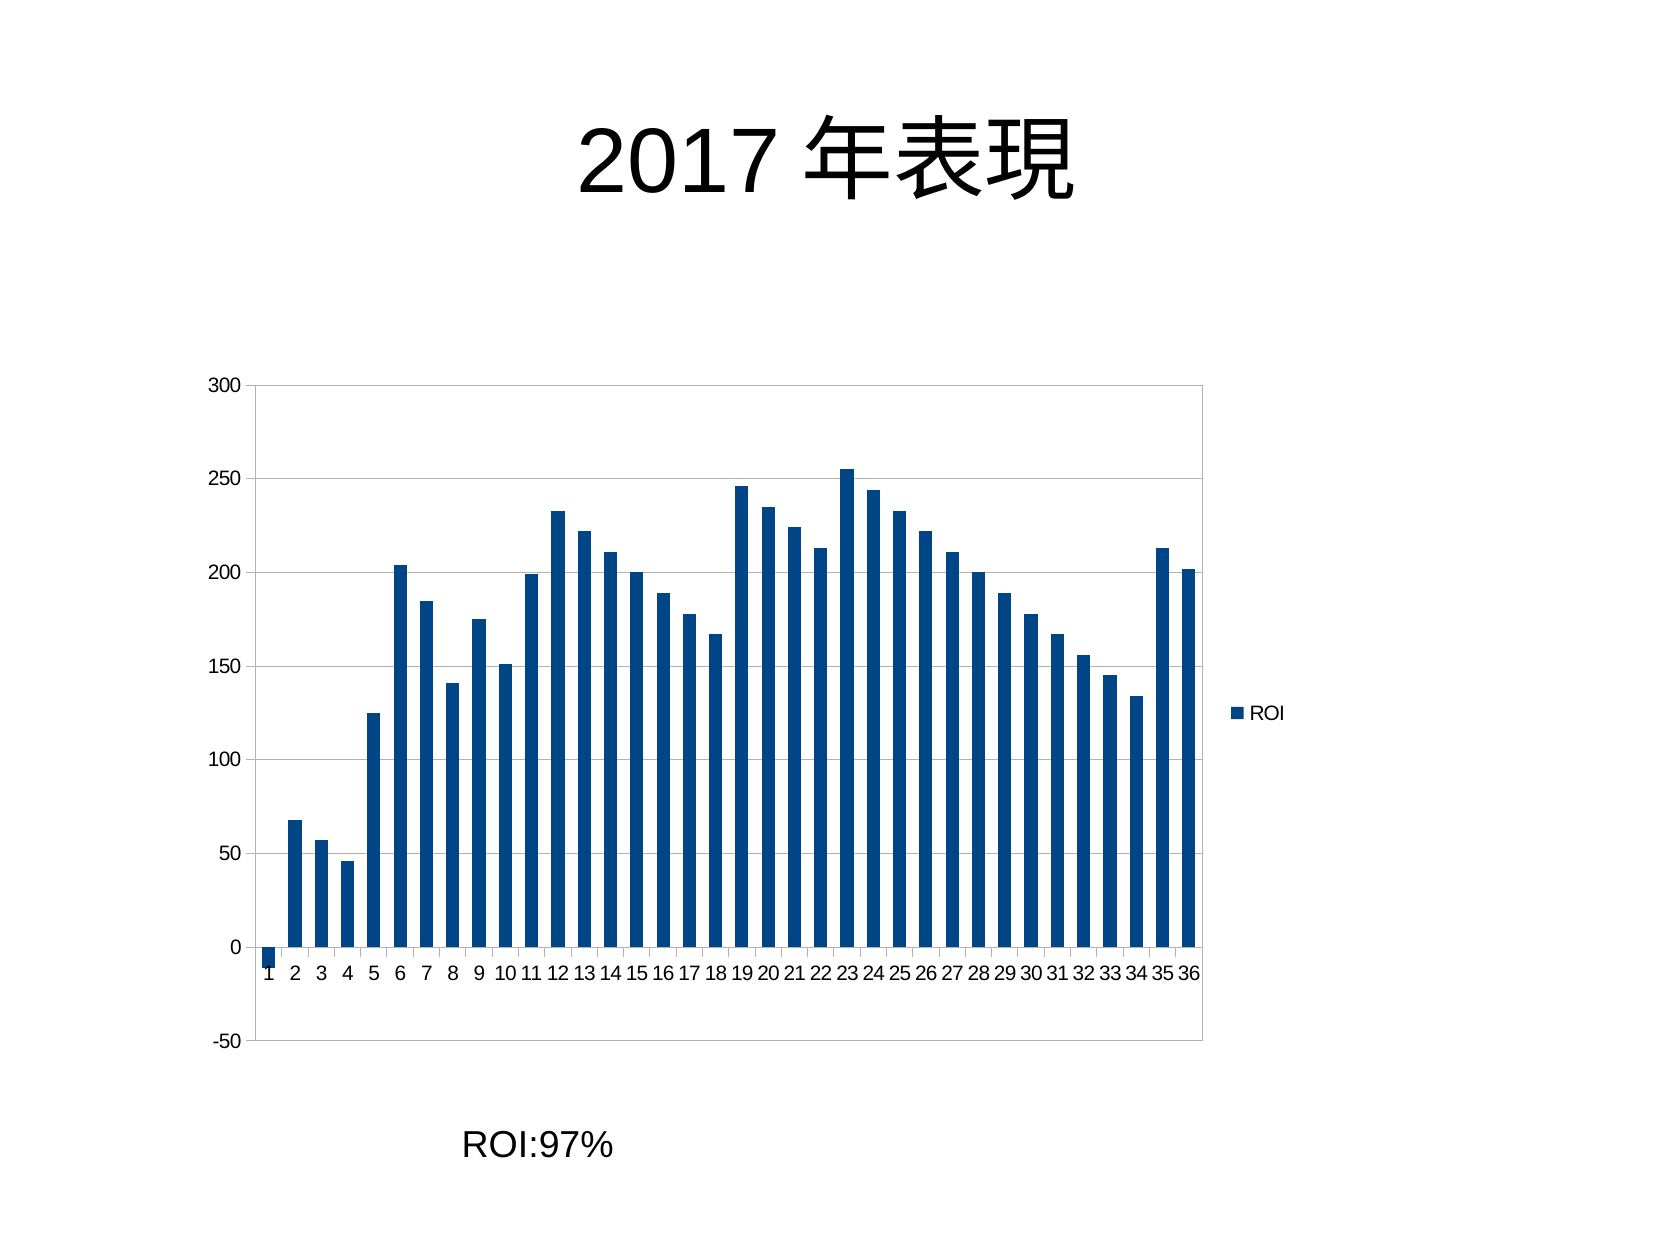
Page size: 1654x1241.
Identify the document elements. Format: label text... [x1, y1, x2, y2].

chart [185, 359, 1305, 1067]
title 2017年表現 [82, 49, 1571, 257]
text_box ROI:97% [446, 1115, 738, 1173]
